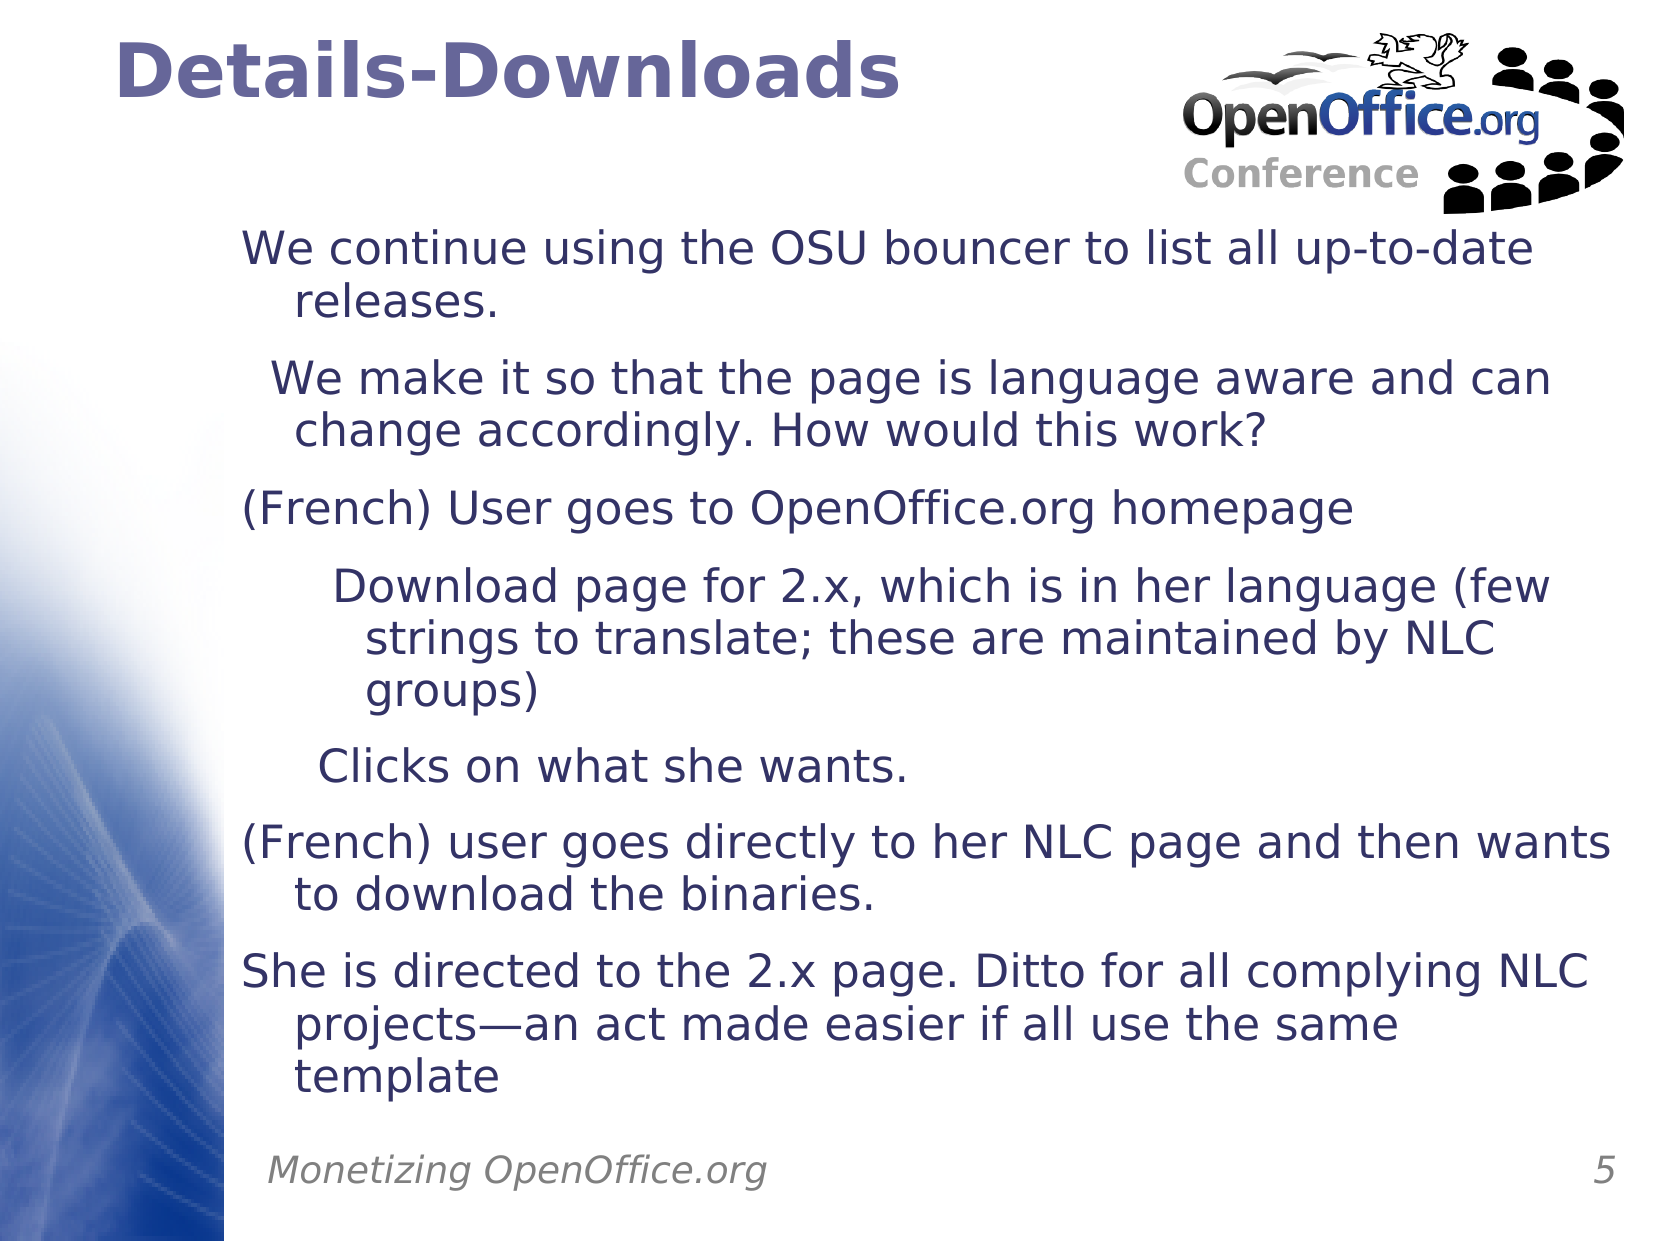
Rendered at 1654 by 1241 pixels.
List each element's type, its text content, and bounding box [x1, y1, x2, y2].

list We continue using the OSU bouncer to list all up-to-date releases. We make it so that the page is language aware and can change accordingly. How would this work? (French) User goes to OpenOffice.org homepage Download page for 2.x, which is in her language (few strings to translate; these are maintained by NLC groups) Clicks on what she wants. (French) user goes directly to her NLC page and then wants to download the binaries. She is directed to the 2.x page. Ditto for all complying NLC projects—an act made easier if all use the same template [223, 223, 1618, 1133]
picture [1183, 33, 1624, 214]
picture [0, 0, 224, 1241]
title Details-Downloads [24, 0, 986, 160]
